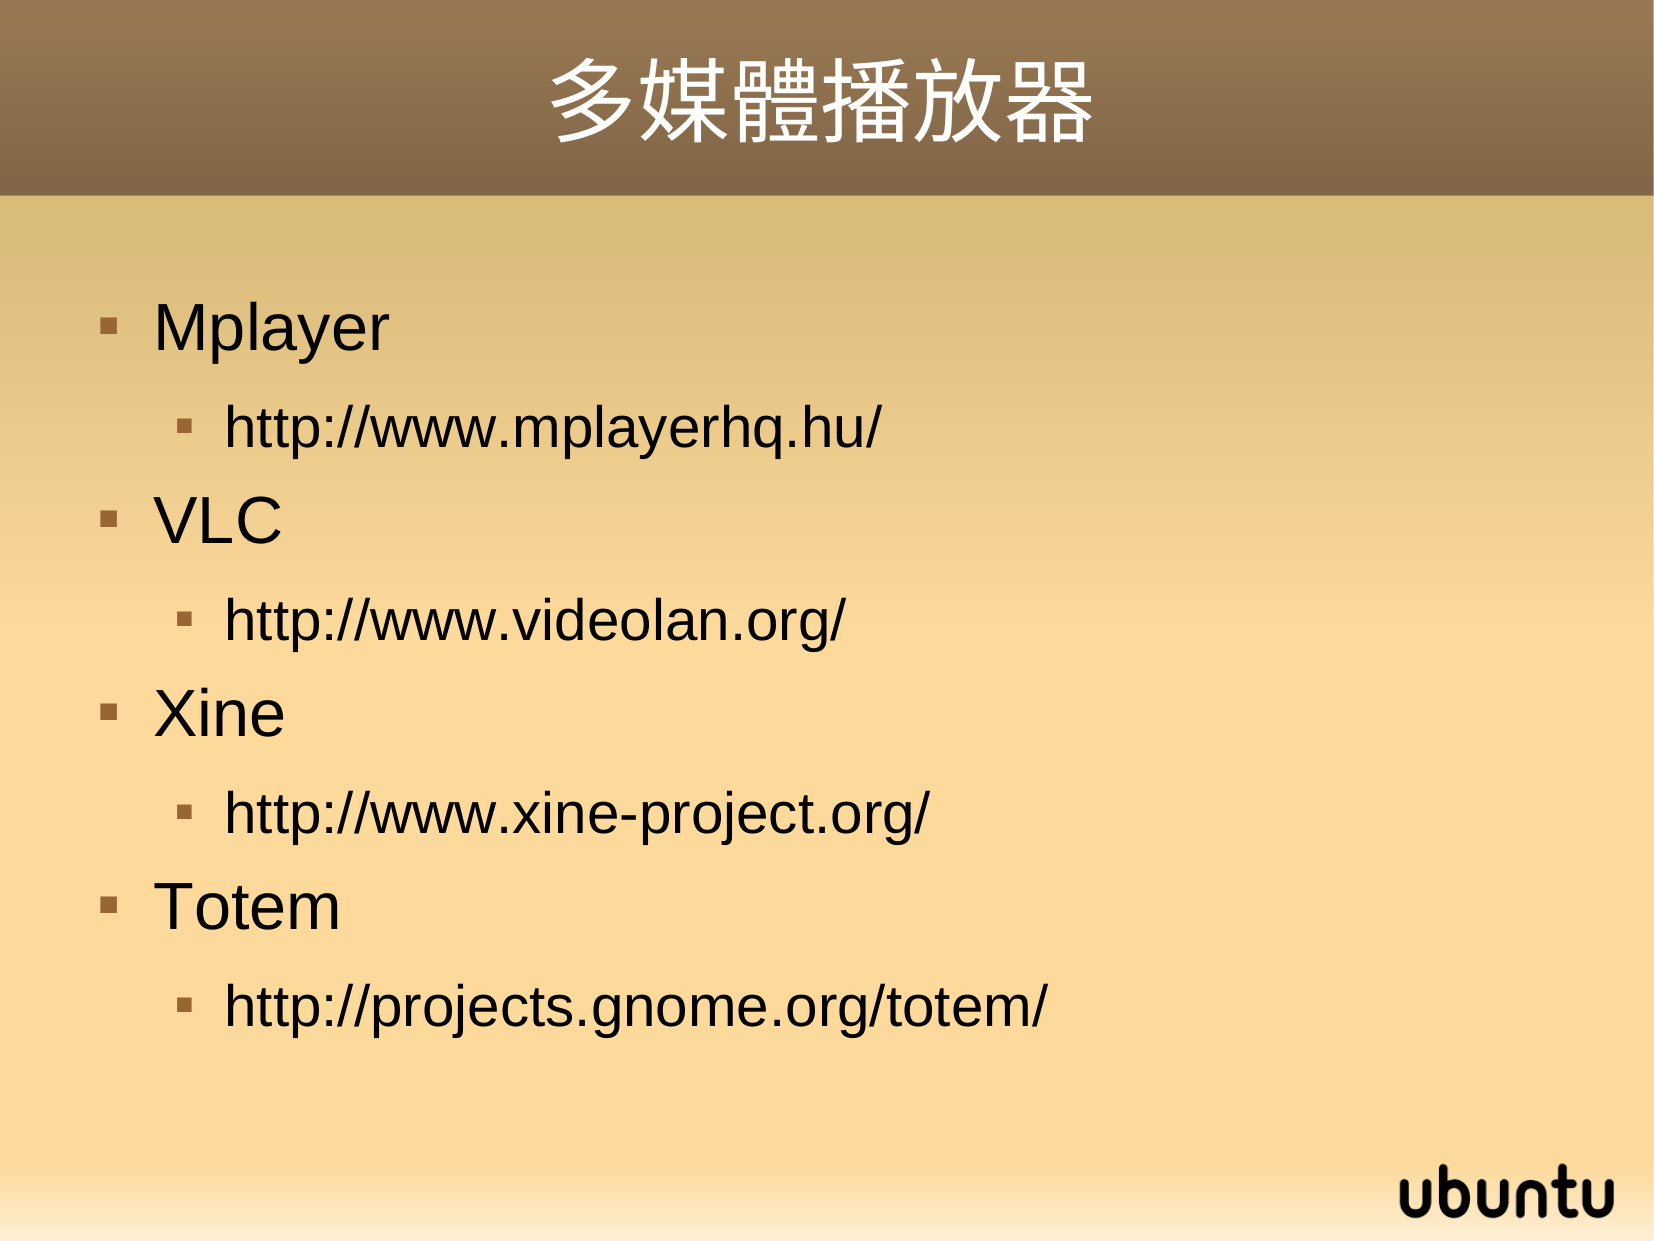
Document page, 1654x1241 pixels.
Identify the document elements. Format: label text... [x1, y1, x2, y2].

title 多媒體播放器 [76, 0, 1565, 208]
picture [0, 0, 1654, 1241]
list Mplayer http://www.mplayerhq.hu/ VLC http://www.videolan.org/ Xine http://www.xine-project.org/ Totem http://projects.gnome.org/totem/ [82, 290, 1571, 1094]
